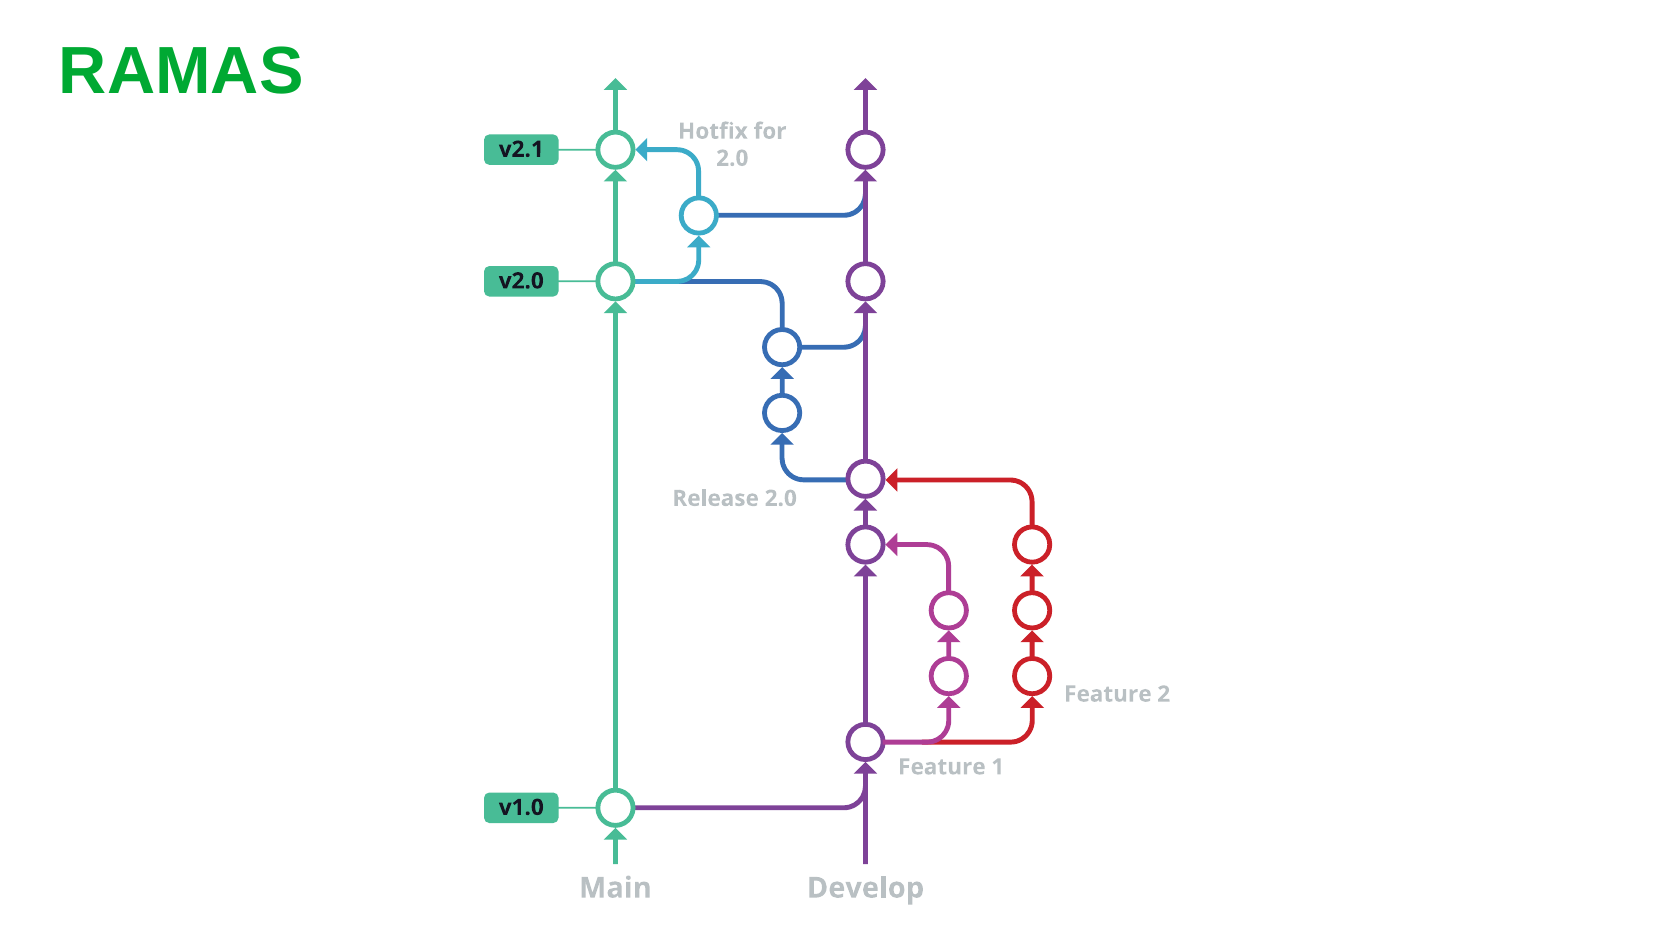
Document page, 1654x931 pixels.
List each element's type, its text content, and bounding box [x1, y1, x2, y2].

picture [484, 78, 1170, 905]
title RAMAS [59, 24, 1548, 118]
